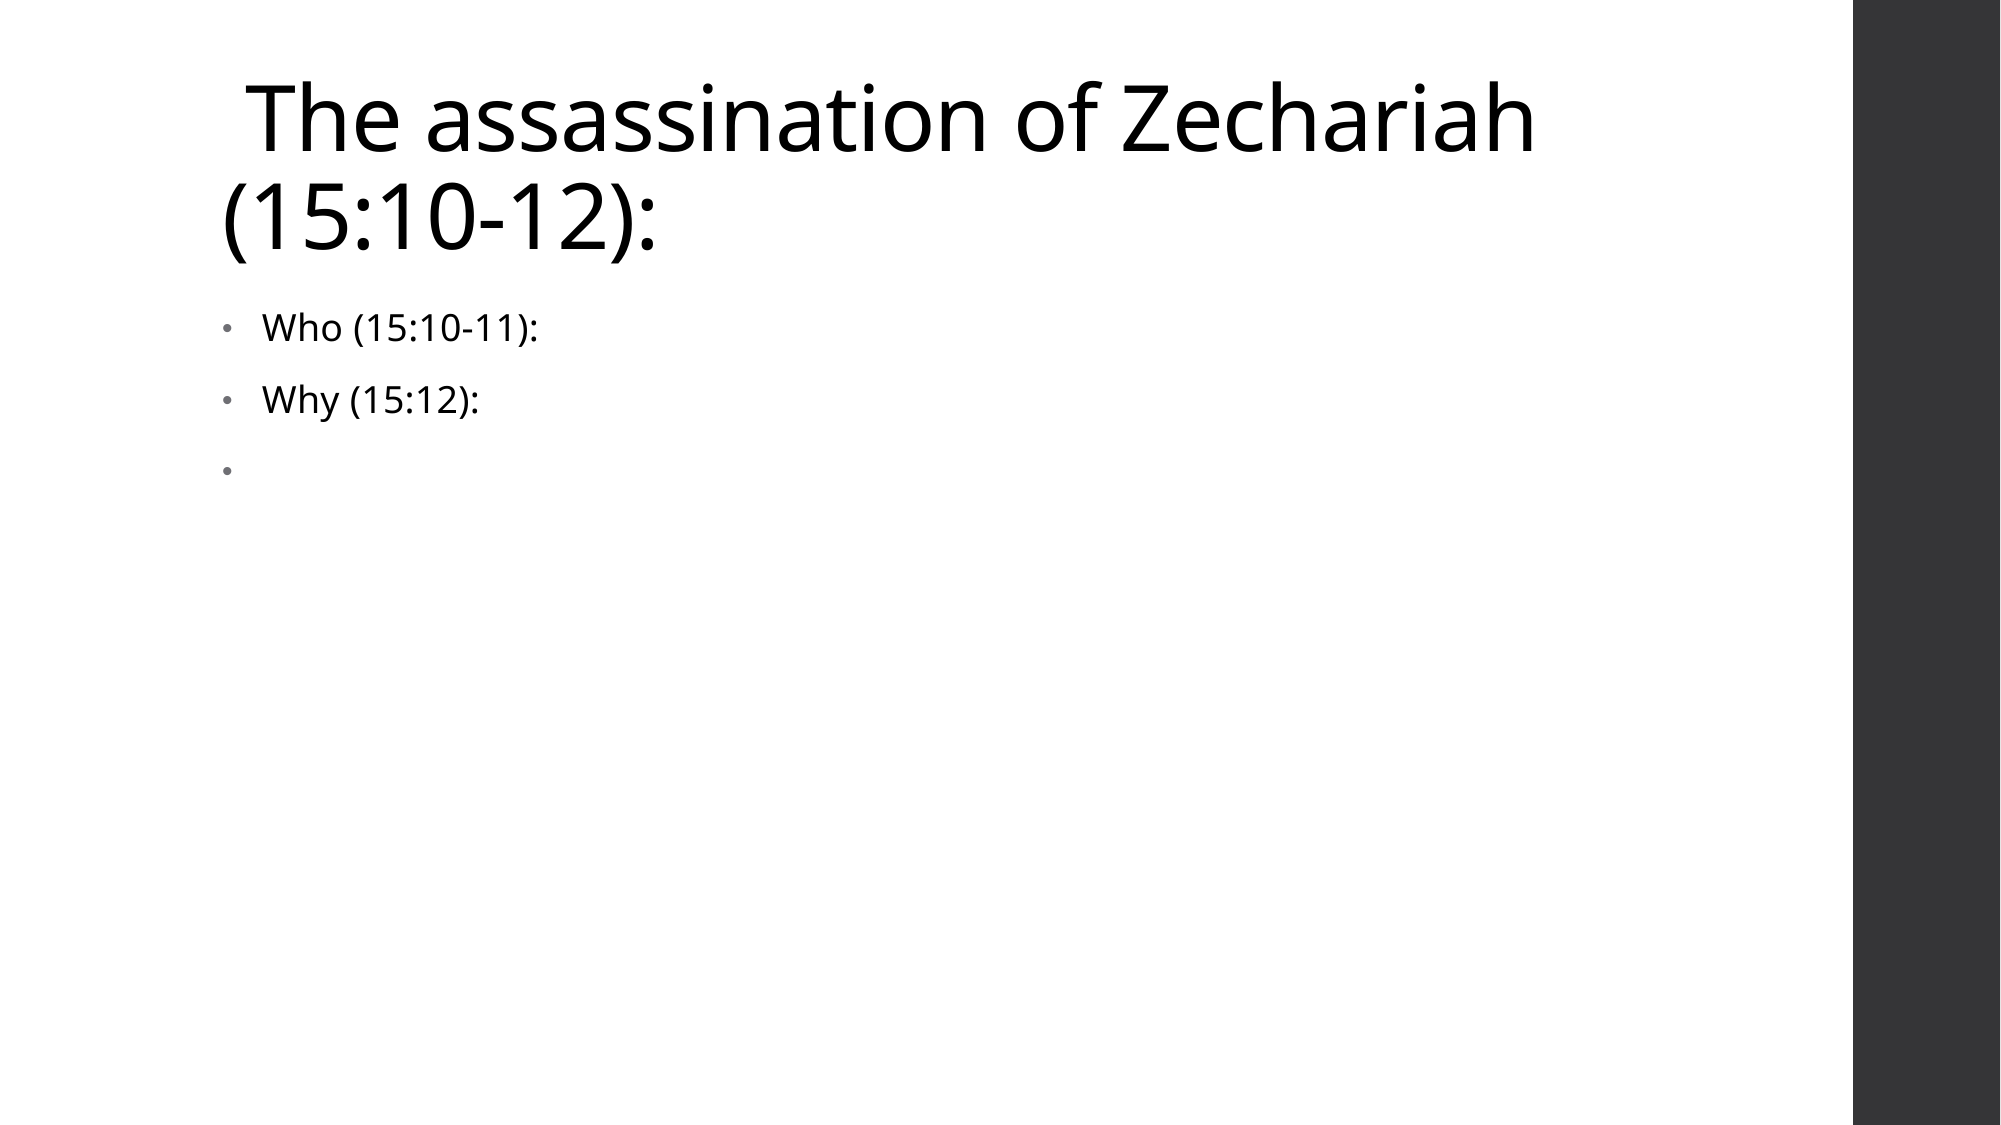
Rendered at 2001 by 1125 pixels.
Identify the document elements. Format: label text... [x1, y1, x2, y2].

list Who (15:10-11): Why (15:12): [206, 299, 1617, 1014]
title The assassination of Zechariah (15:10-12): [206, 60, 1797, 278]
